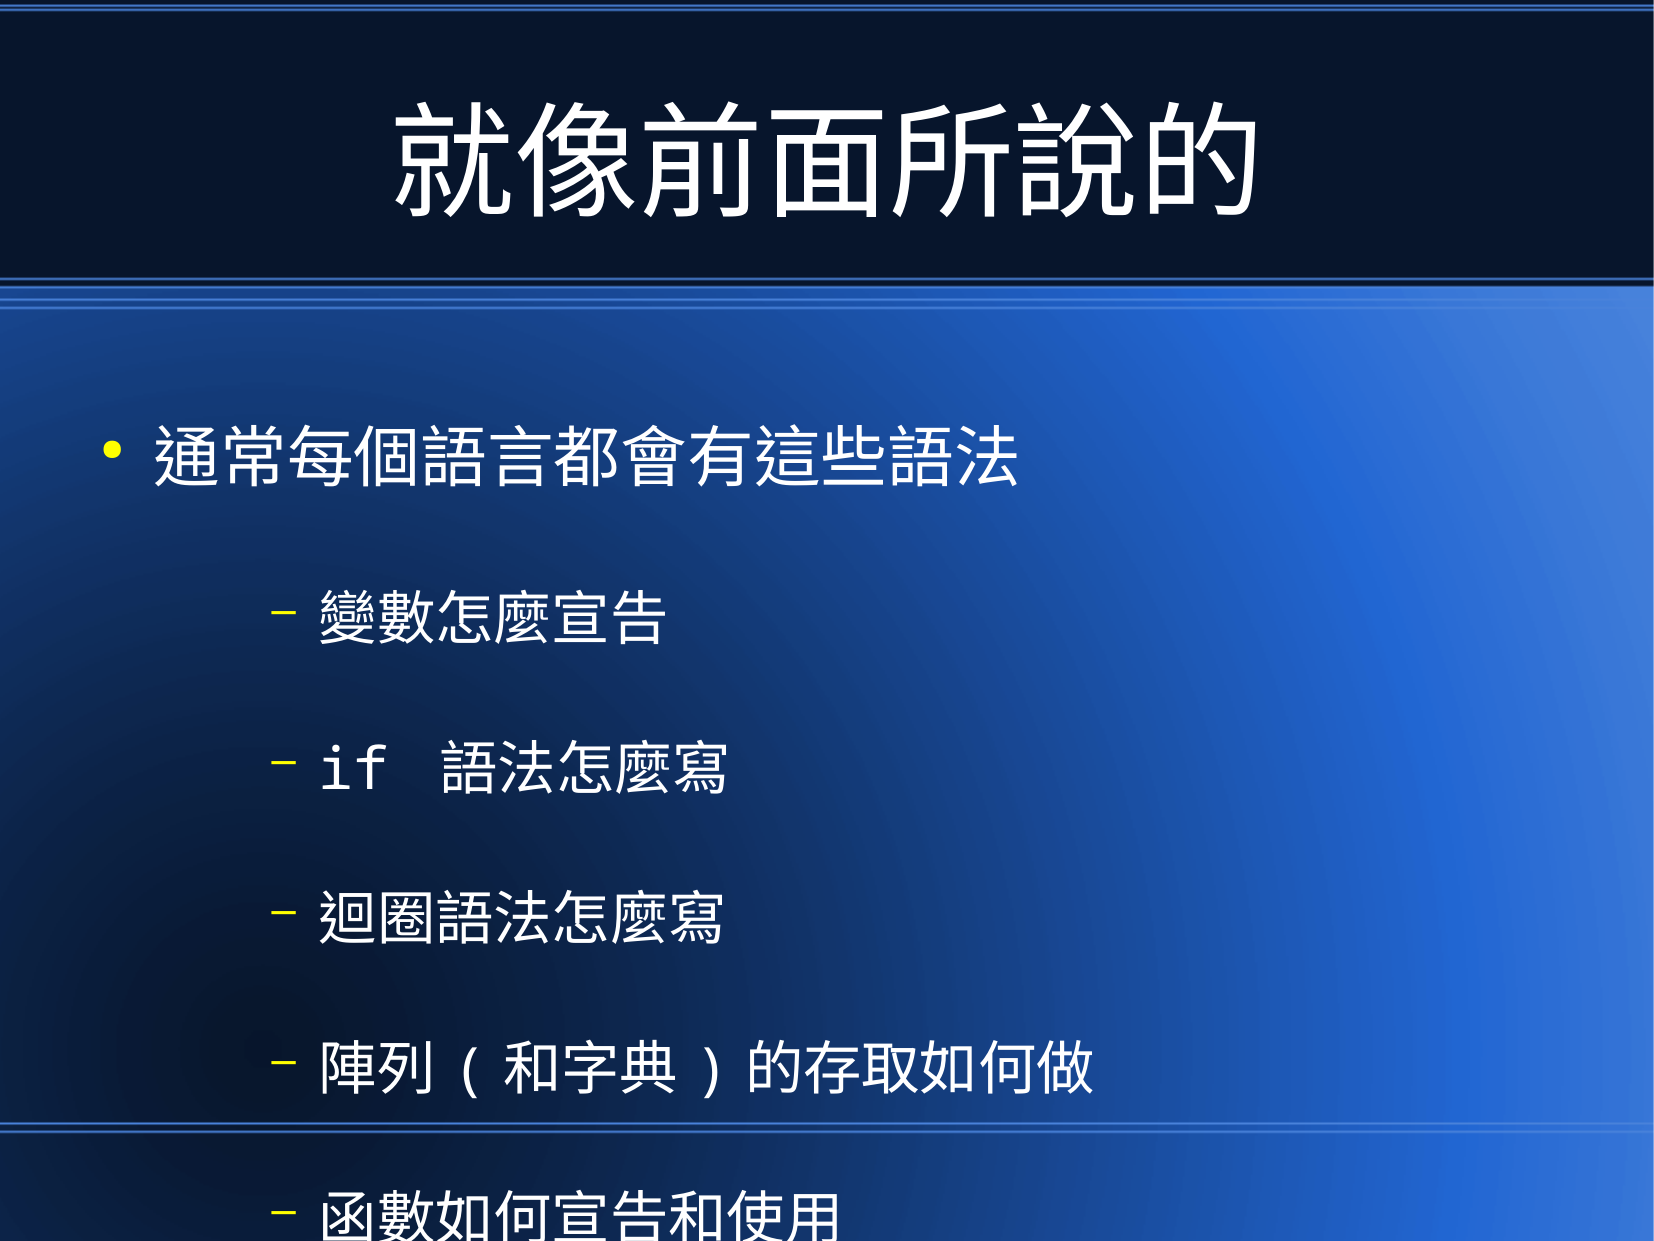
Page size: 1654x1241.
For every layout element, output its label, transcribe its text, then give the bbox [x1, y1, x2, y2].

picture [0, 0, 1654, 1241]
list 通常每個語言都會有這些語法 變數怎麼宣告 if 語法怎麼寫 迴圈語法怎麼寫 陣列(和字典)的存取如何做 函數如何宣告和使用 [82, 355, 1571, 1241]
title 就像前面所說的 [82, 49, 1571, 257]
